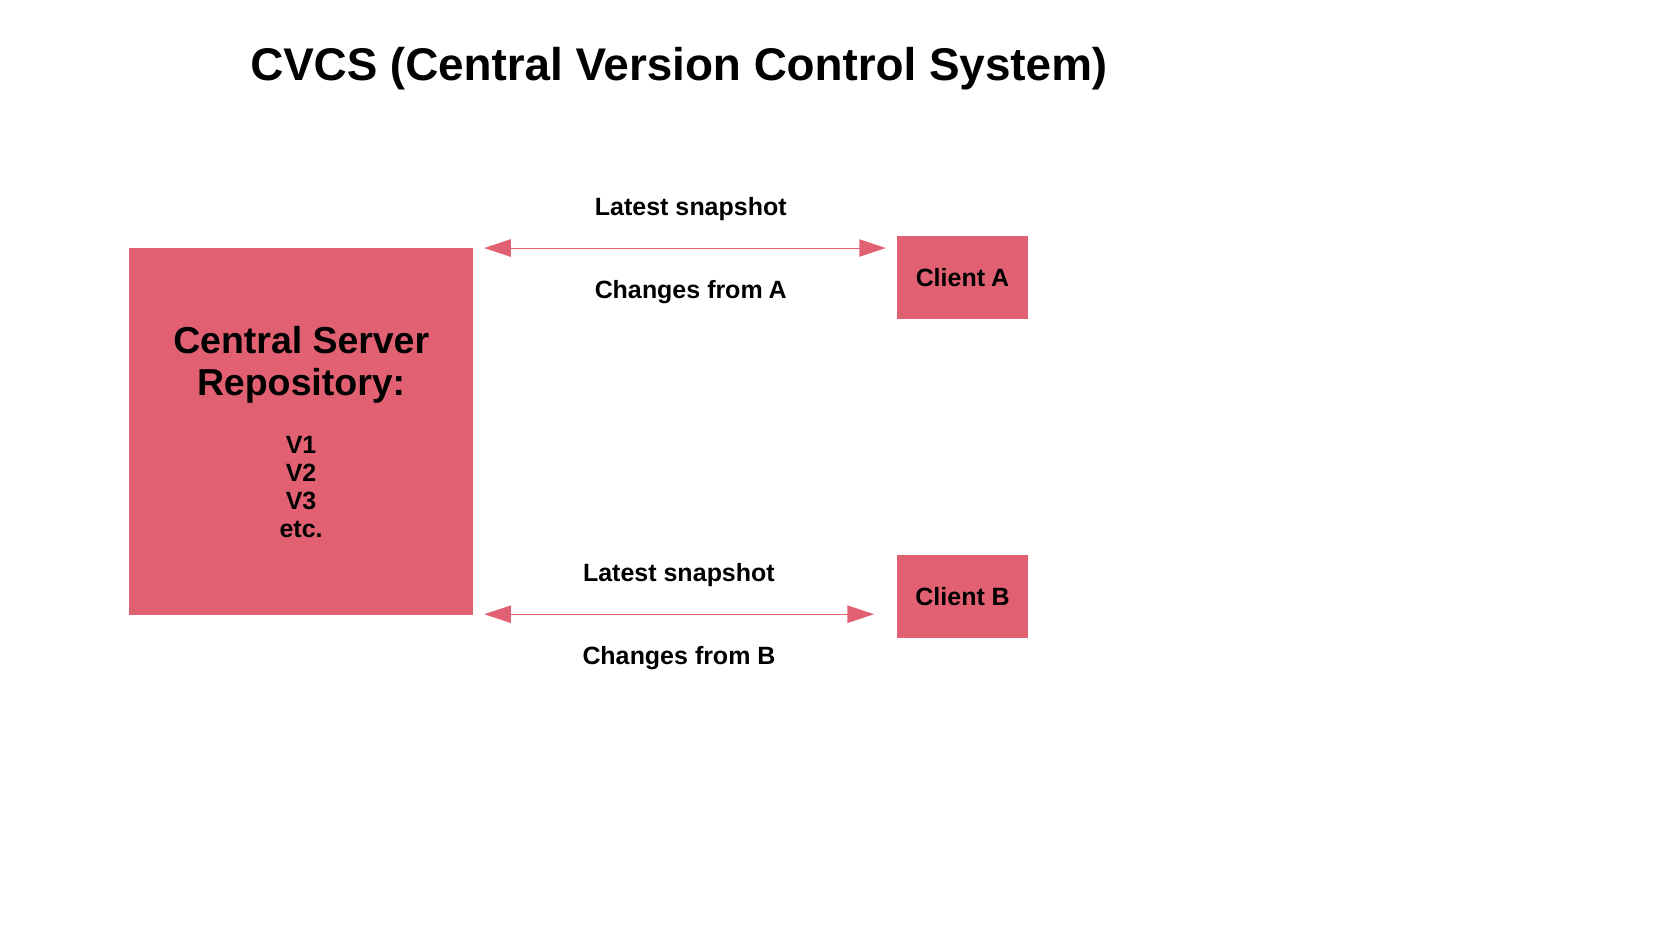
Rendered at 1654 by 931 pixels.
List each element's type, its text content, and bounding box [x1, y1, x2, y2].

text_box Latest snapshot [614, 531, 745, 615]
text_box Client B [897, 555, 1028, 638]
text_box Client A [897, 236, 1028, 319]
text_box Central Server Repository: V1 V2 V3 etc. [129, 248, 473, 615]
text_box CVCS (Central Version Control System) [614, 23, 745, 107]
text_box Changes from B [614, 615, 745, 697]
text_box Latest snapshot [625, 165, 756, 248]
text_box Changes from A [625, 248, 756, 331]
